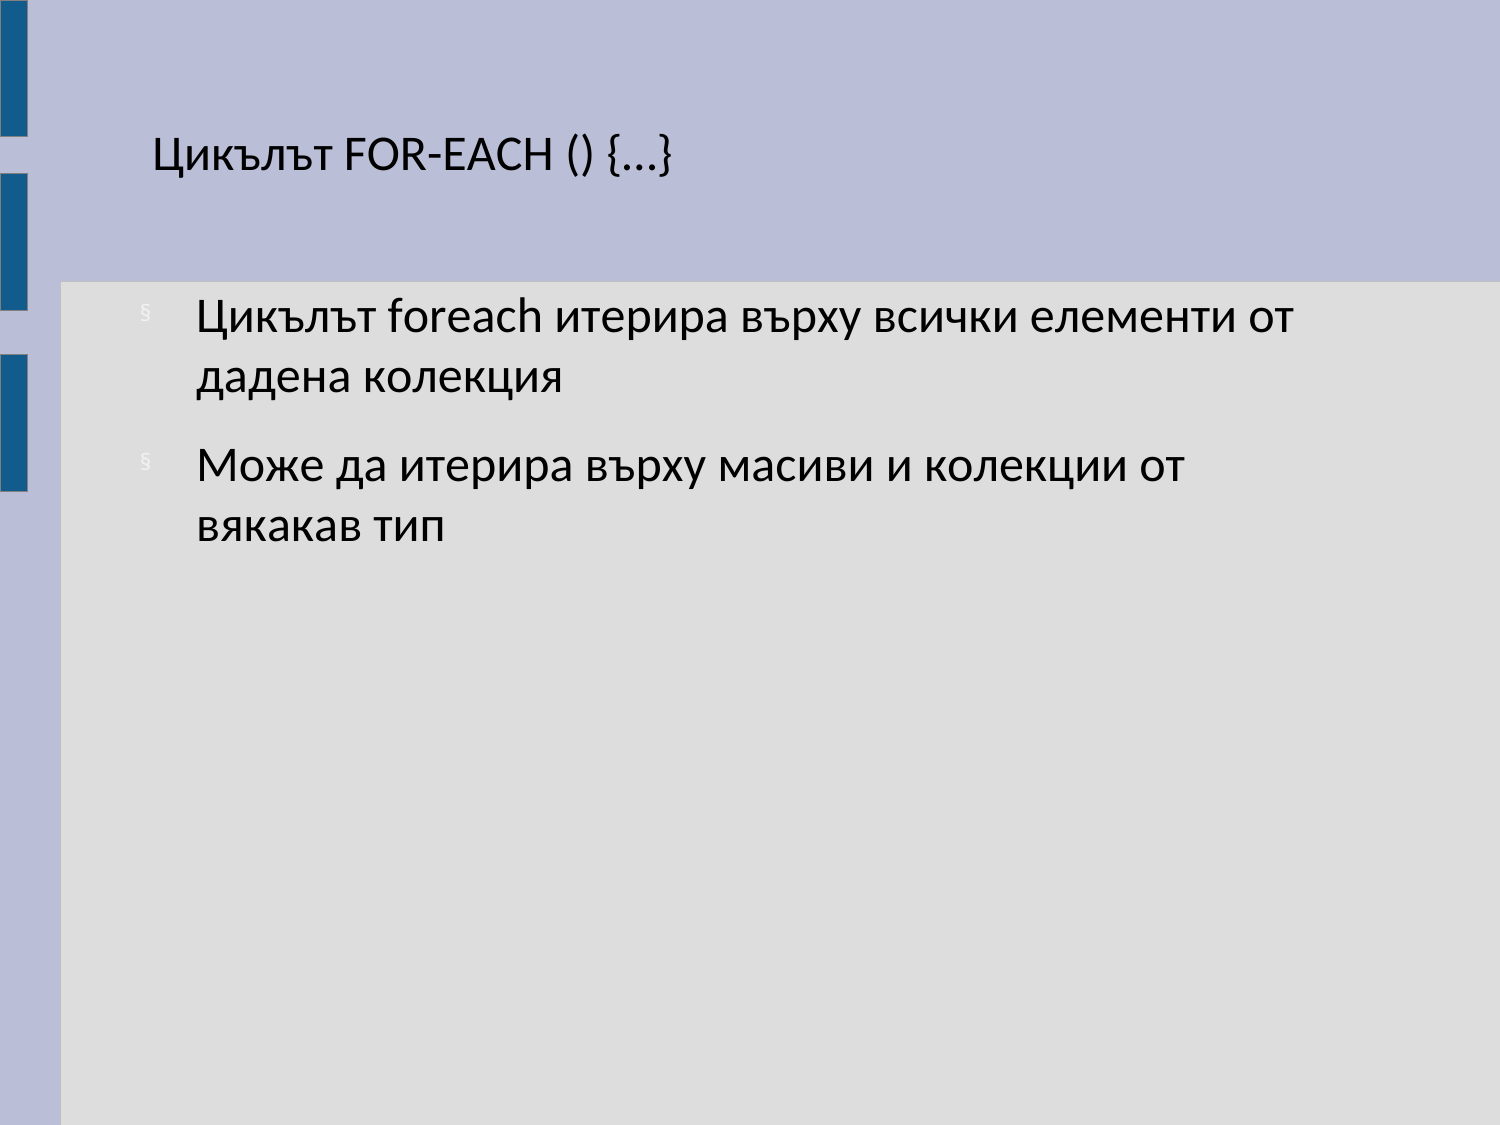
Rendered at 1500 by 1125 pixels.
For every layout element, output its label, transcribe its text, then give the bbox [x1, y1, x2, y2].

list Цикълът foreach итерира върху всички елементи от дадена колекция Може да итерира върху масиви и колекции от вякакав тип [125, 275, 1375, 1018]
title Цикълът FOR-EACH () {…} [137, 112, 1488, 300]
